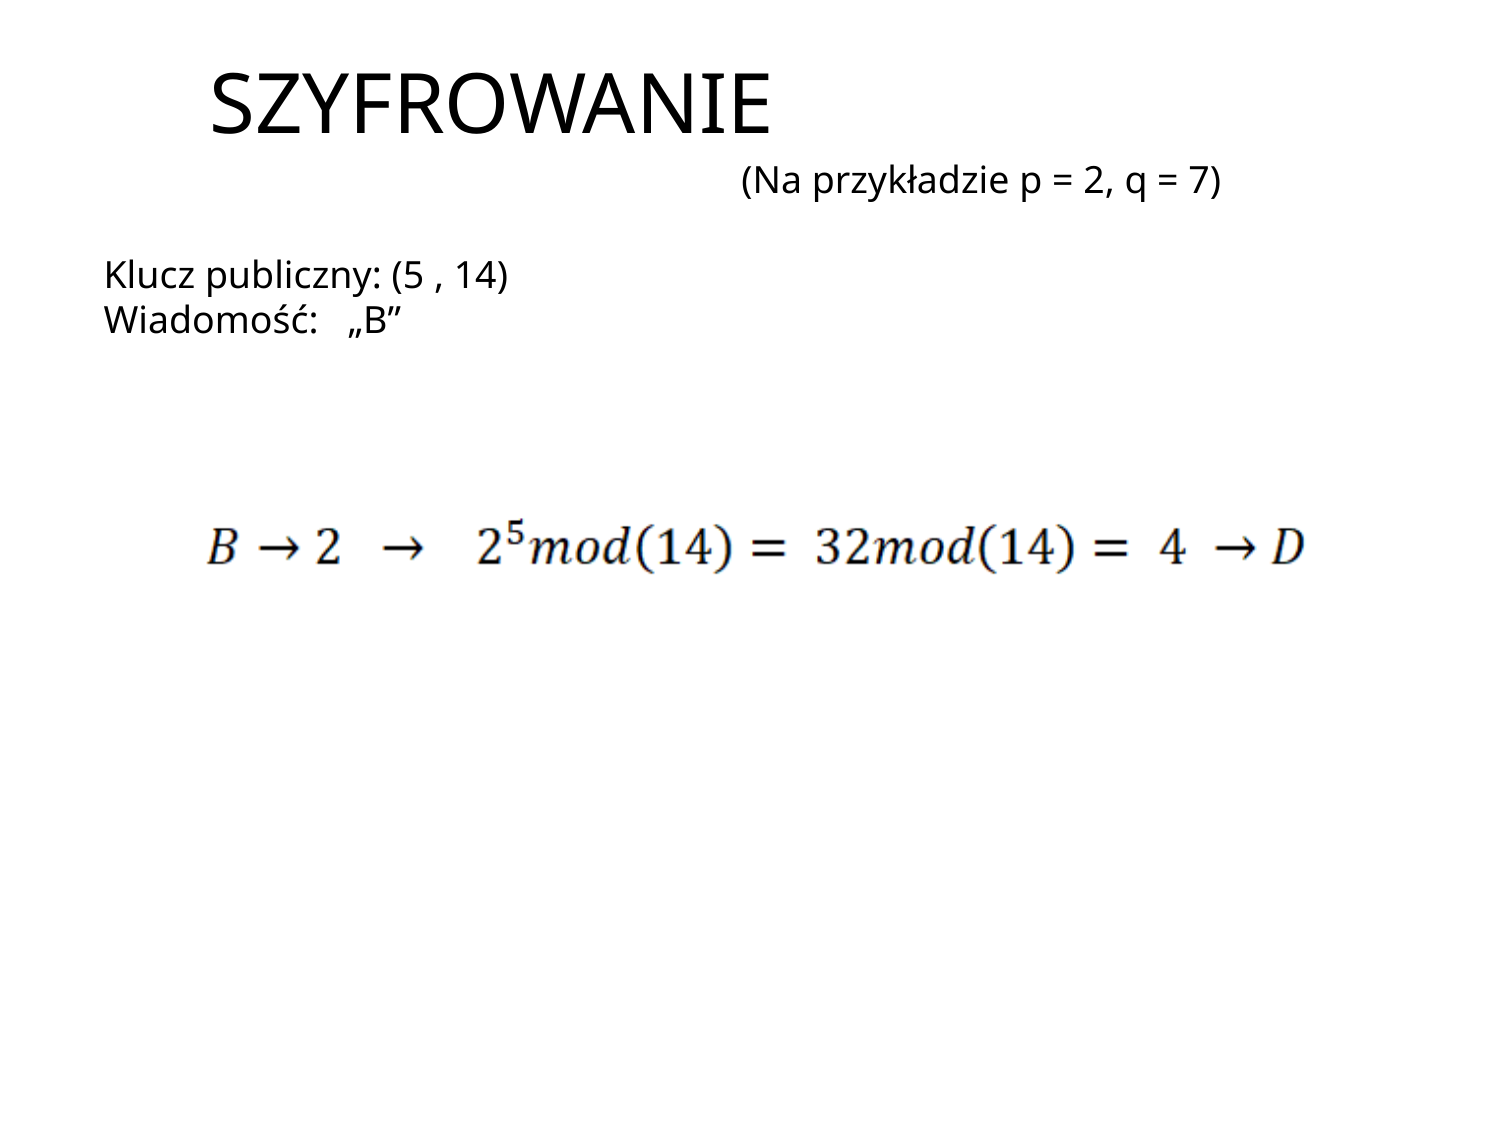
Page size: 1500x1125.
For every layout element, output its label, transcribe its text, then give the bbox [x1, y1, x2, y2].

picture [206, 515, 1310, 588]
text_box SZYFROWANIE [194, 42, 845, 159]
text_box Klucz publiczny: (5 , 14) Wiadomość: „B” [88, 243, 632, 350]
text_box (Na przykładzie p = 2, q = 7) [726, 149, 1306, 210]
